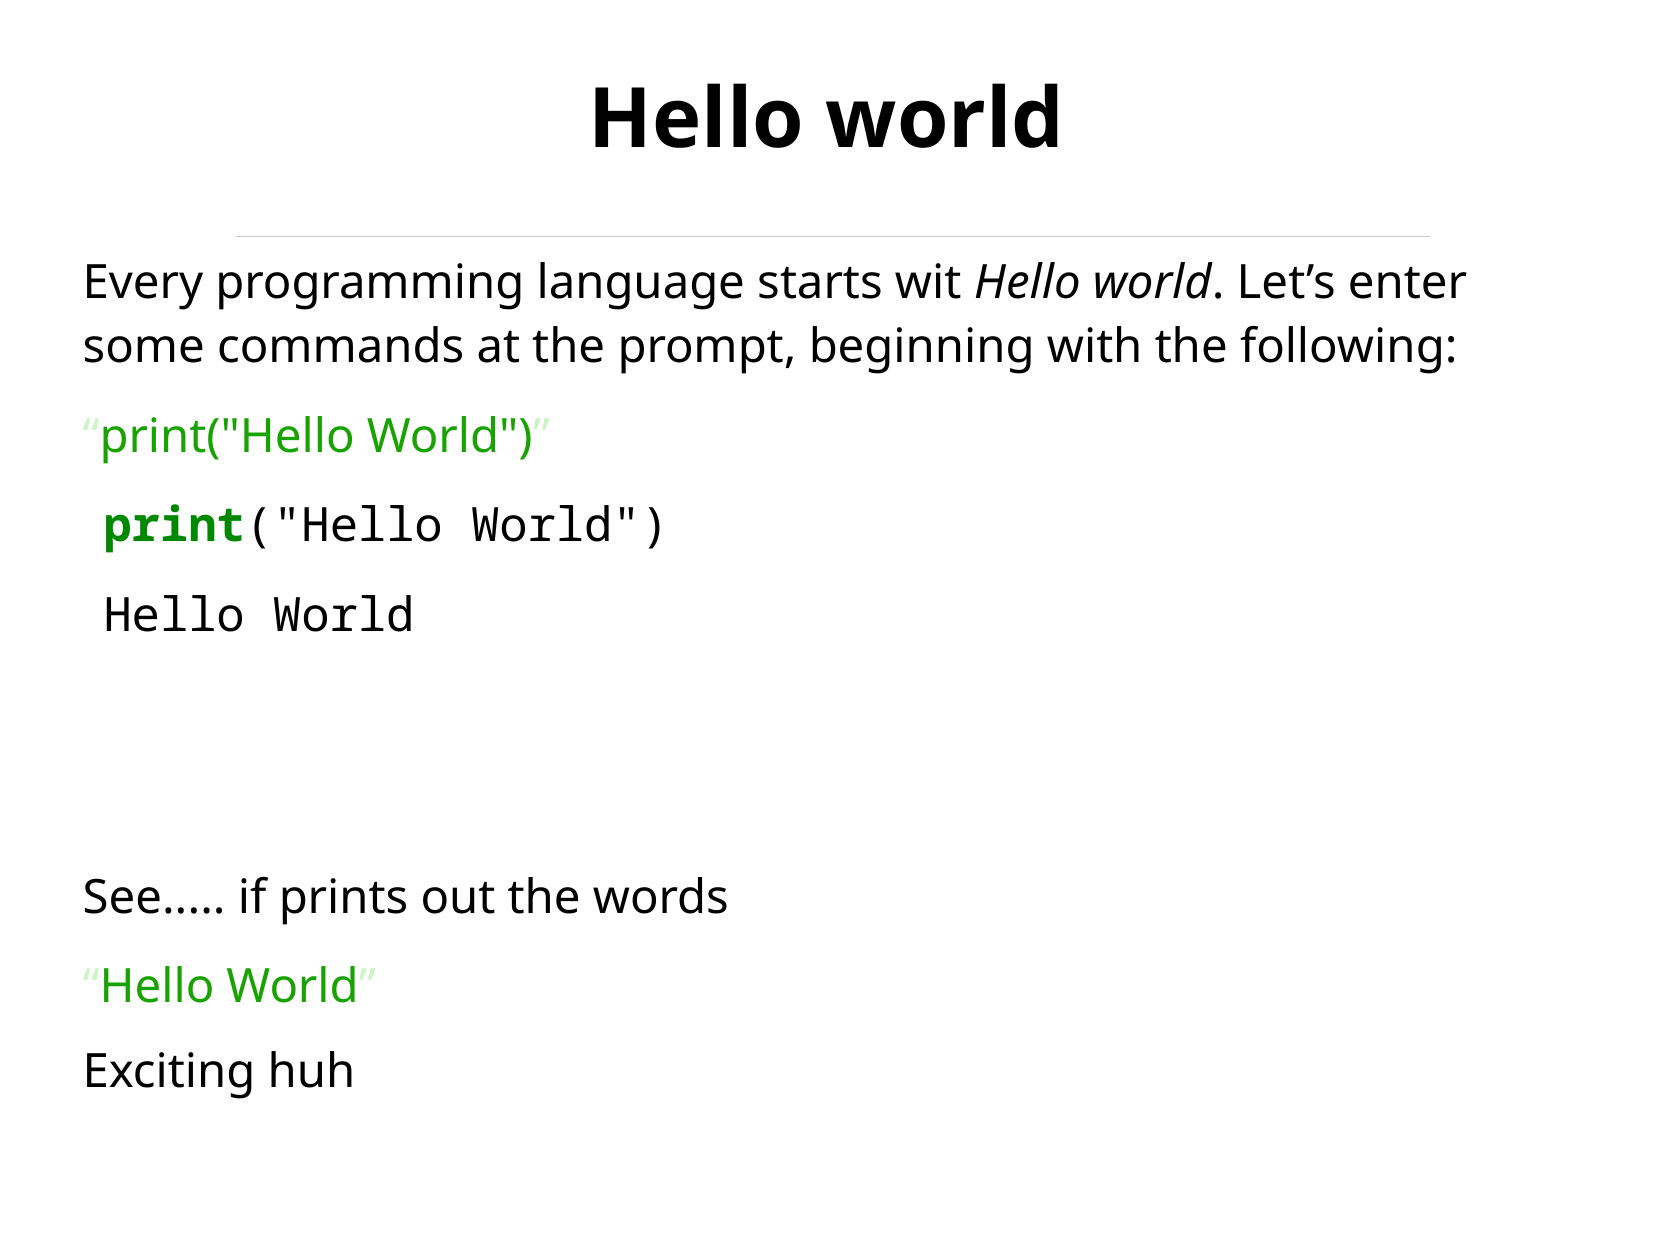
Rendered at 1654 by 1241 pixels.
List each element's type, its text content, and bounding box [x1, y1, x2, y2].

list Every programming language starts wit Hello world. Let’s enter some commands at the prompt, beginning with the following: “print("Hello World")” print("Hello World") Hello World See..... if prints out the words “Hello World” Exciting huh [82, 248, 1571, 1111]
title Hello world [82, 11, 1571, 219]
